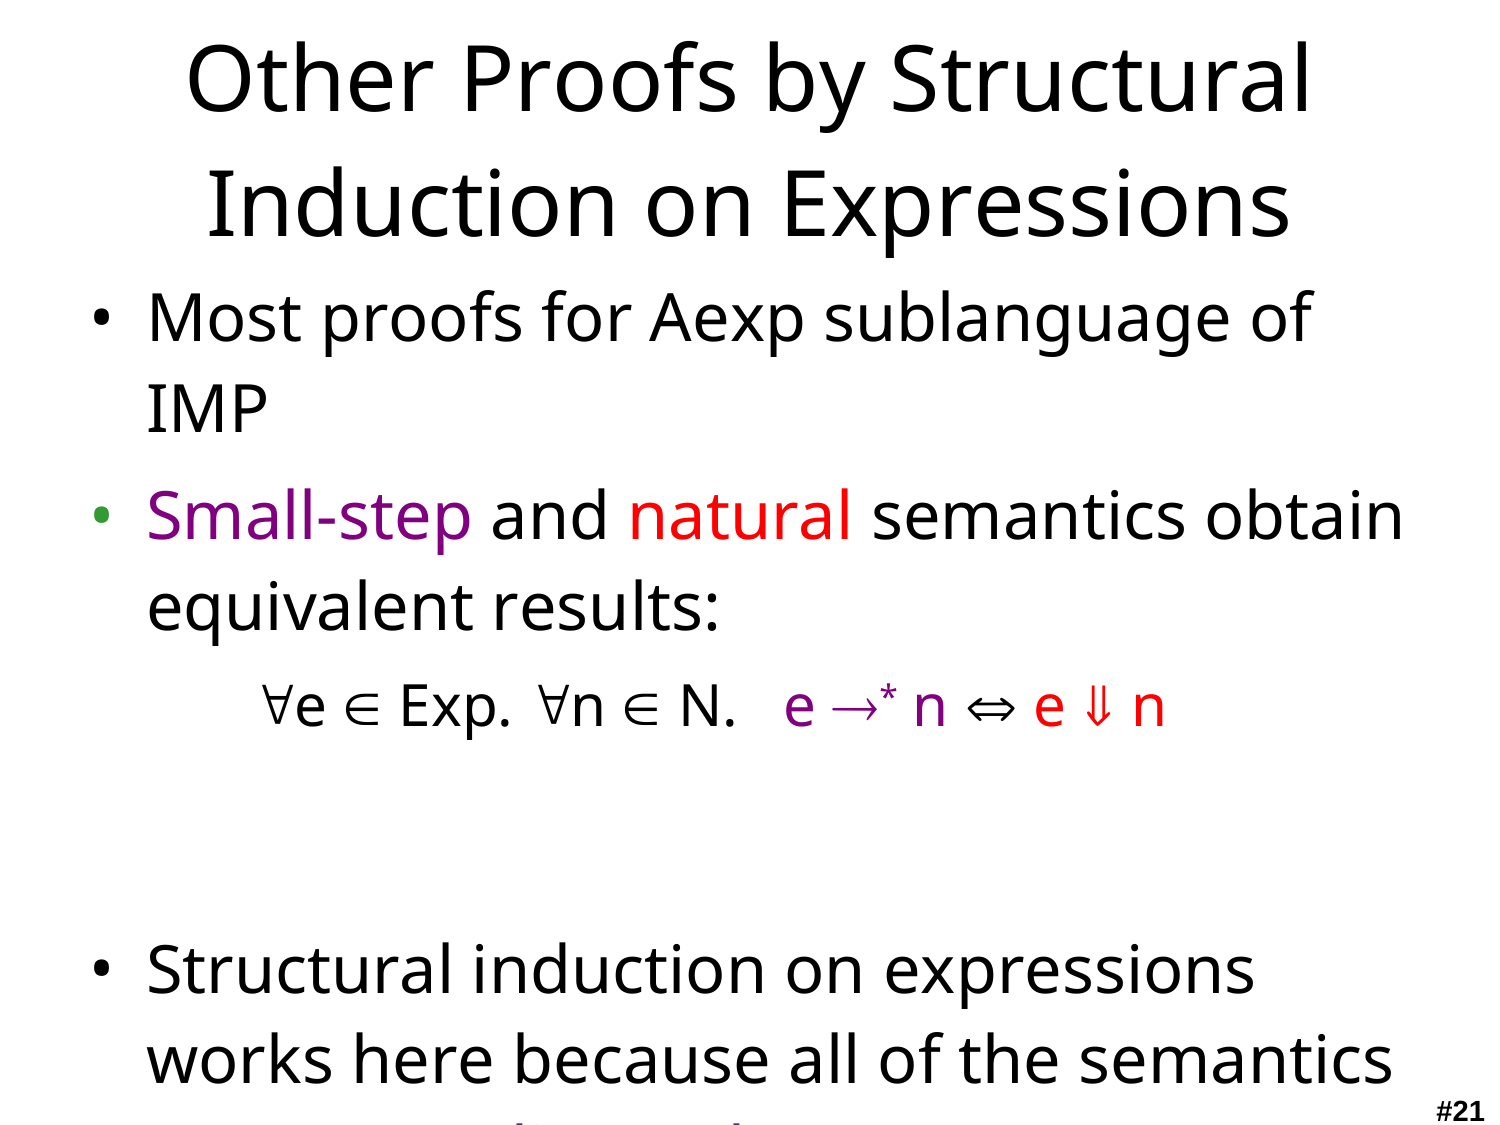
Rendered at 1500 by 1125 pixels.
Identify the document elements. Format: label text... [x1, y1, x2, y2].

title Other Proofs by Structural Induction on Expressions [75, 24, 1426, 254]
list Most proofs for Aexp sublanguage of IMP Small-step and natural semantics obtain equivalent results: e  Exp. n  N. e * n  e  n Structural induction on expressions works here because all of the semantics are syntax directed [75, 262, 1426, 1015]
